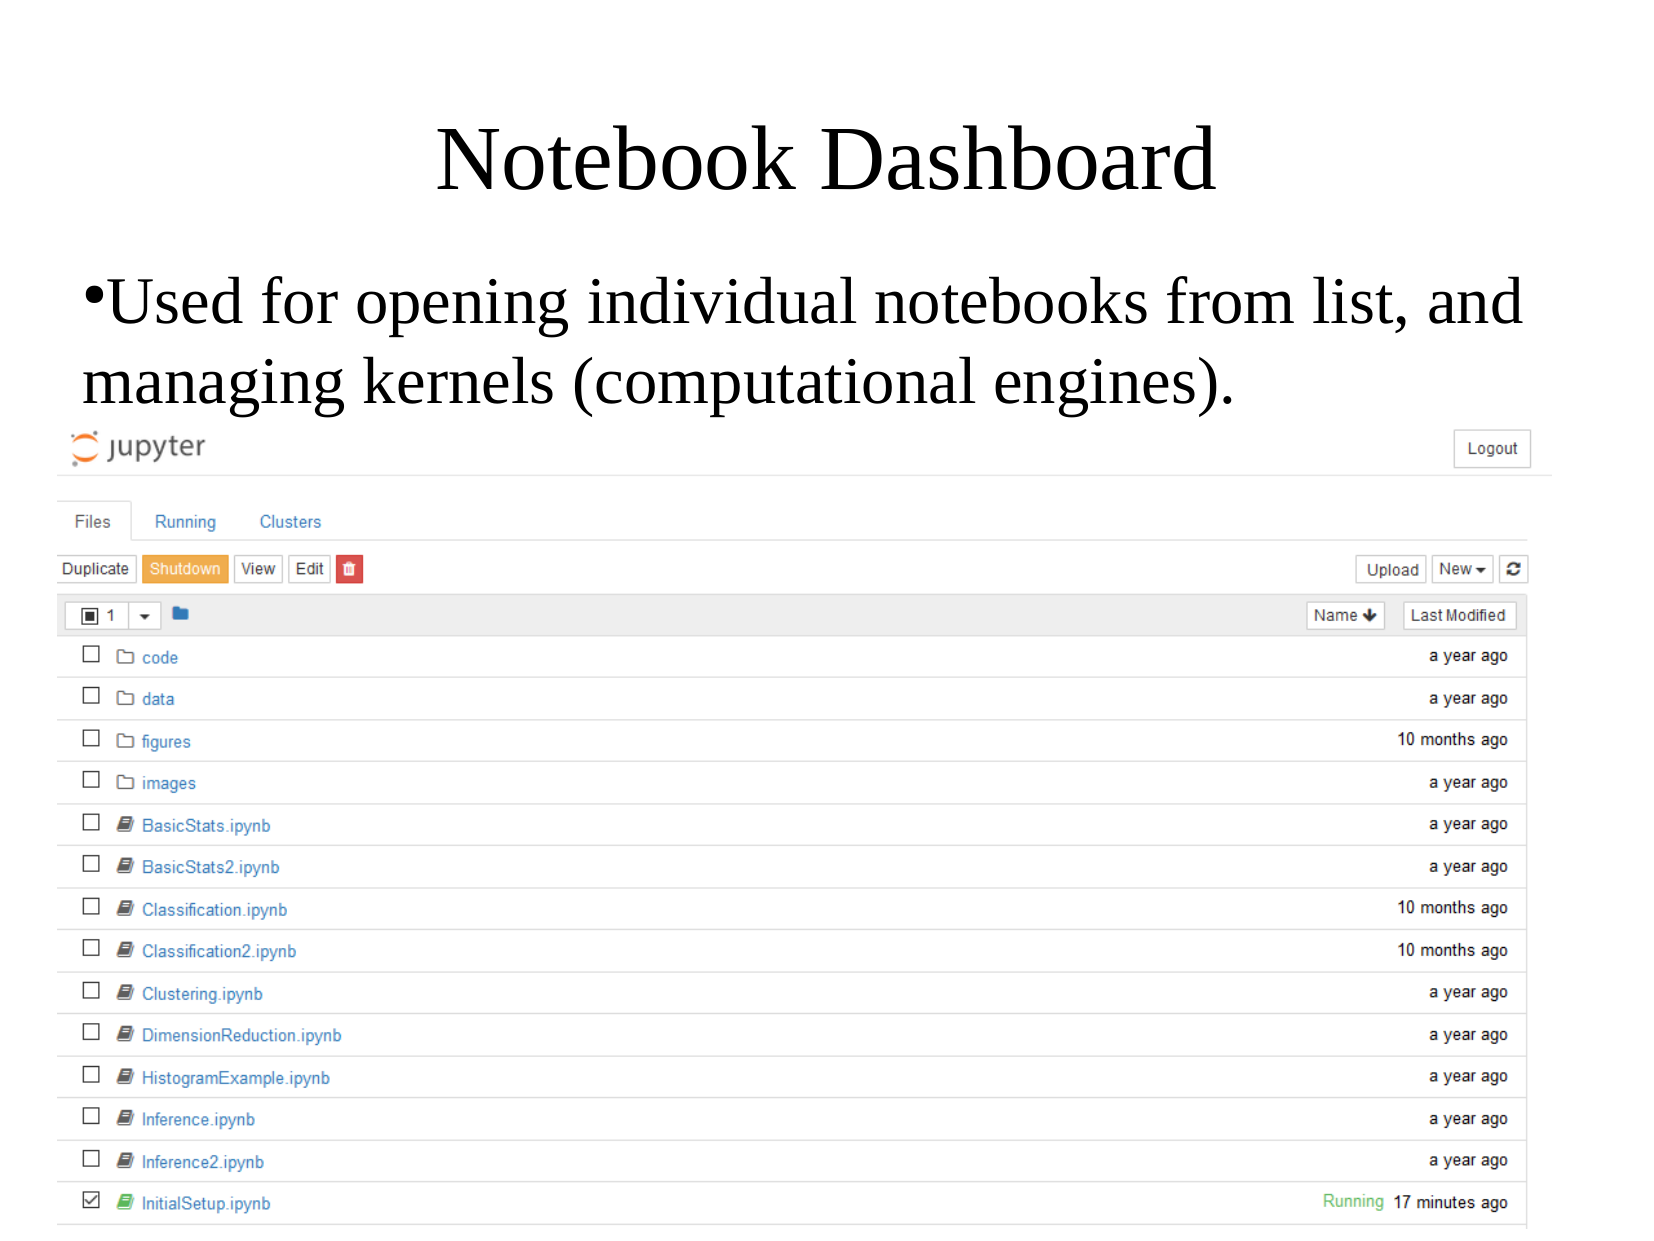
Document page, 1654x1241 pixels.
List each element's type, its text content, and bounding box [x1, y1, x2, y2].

list Used for opening individual notebooks from list, and managing kernels (computational engines). [82, 256, 1571, 976]
title Notebook Dashboard [82, 49, 1571, 256]
picture [57, 427, 1552, 1229]
